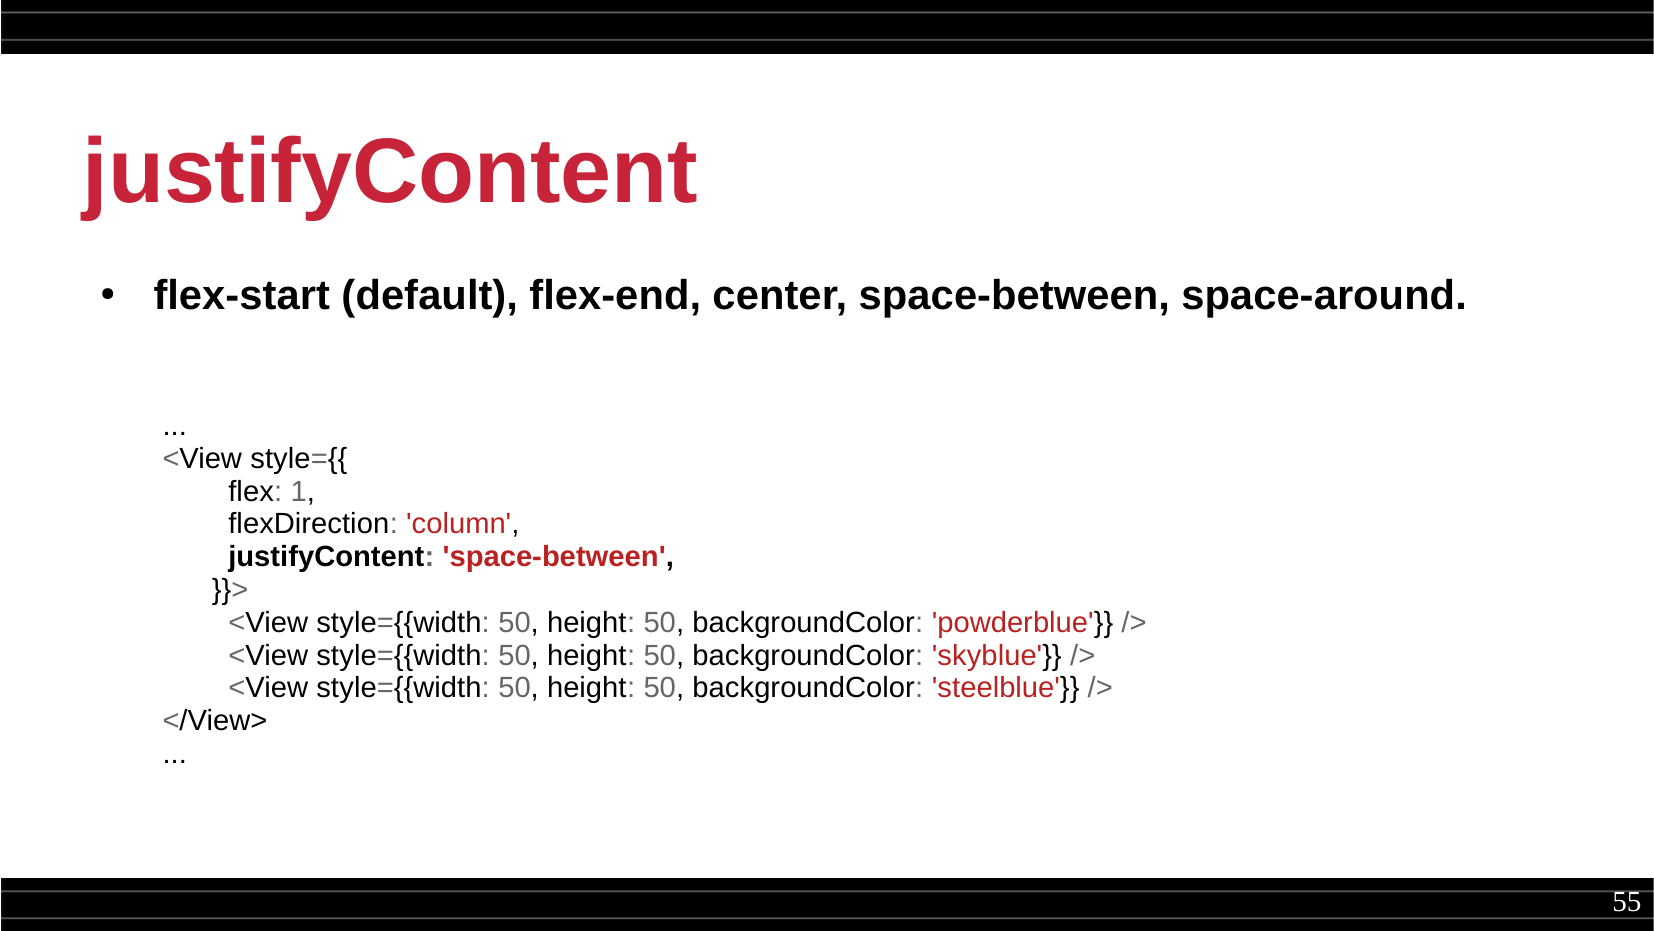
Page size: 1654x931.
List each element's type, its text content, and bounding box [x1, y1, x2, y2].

title justifyContent [82, 92, 1571, 249]
picture [1, 0, 1654, 54]
picture [1, 878, 1654, 931]
list flex-start (default), flex-end, center, space-between, space-around. [82, 271, 1571, 758]
text_box ... <View style={{ flex: 1, flexDirection: 'column', justifyContent: 'space-between', }}> <View style={{width: 50, height: 50, backgroundColor: 'powderblue'}} /> <View style={{width: 50, height: 50, backgroundColor: 'skyblue'}} /> <View style={{width: 50, height: 50, backgroundColor: 'steelblue'}} /> </View> ... [147, 401, 1388, 777]
